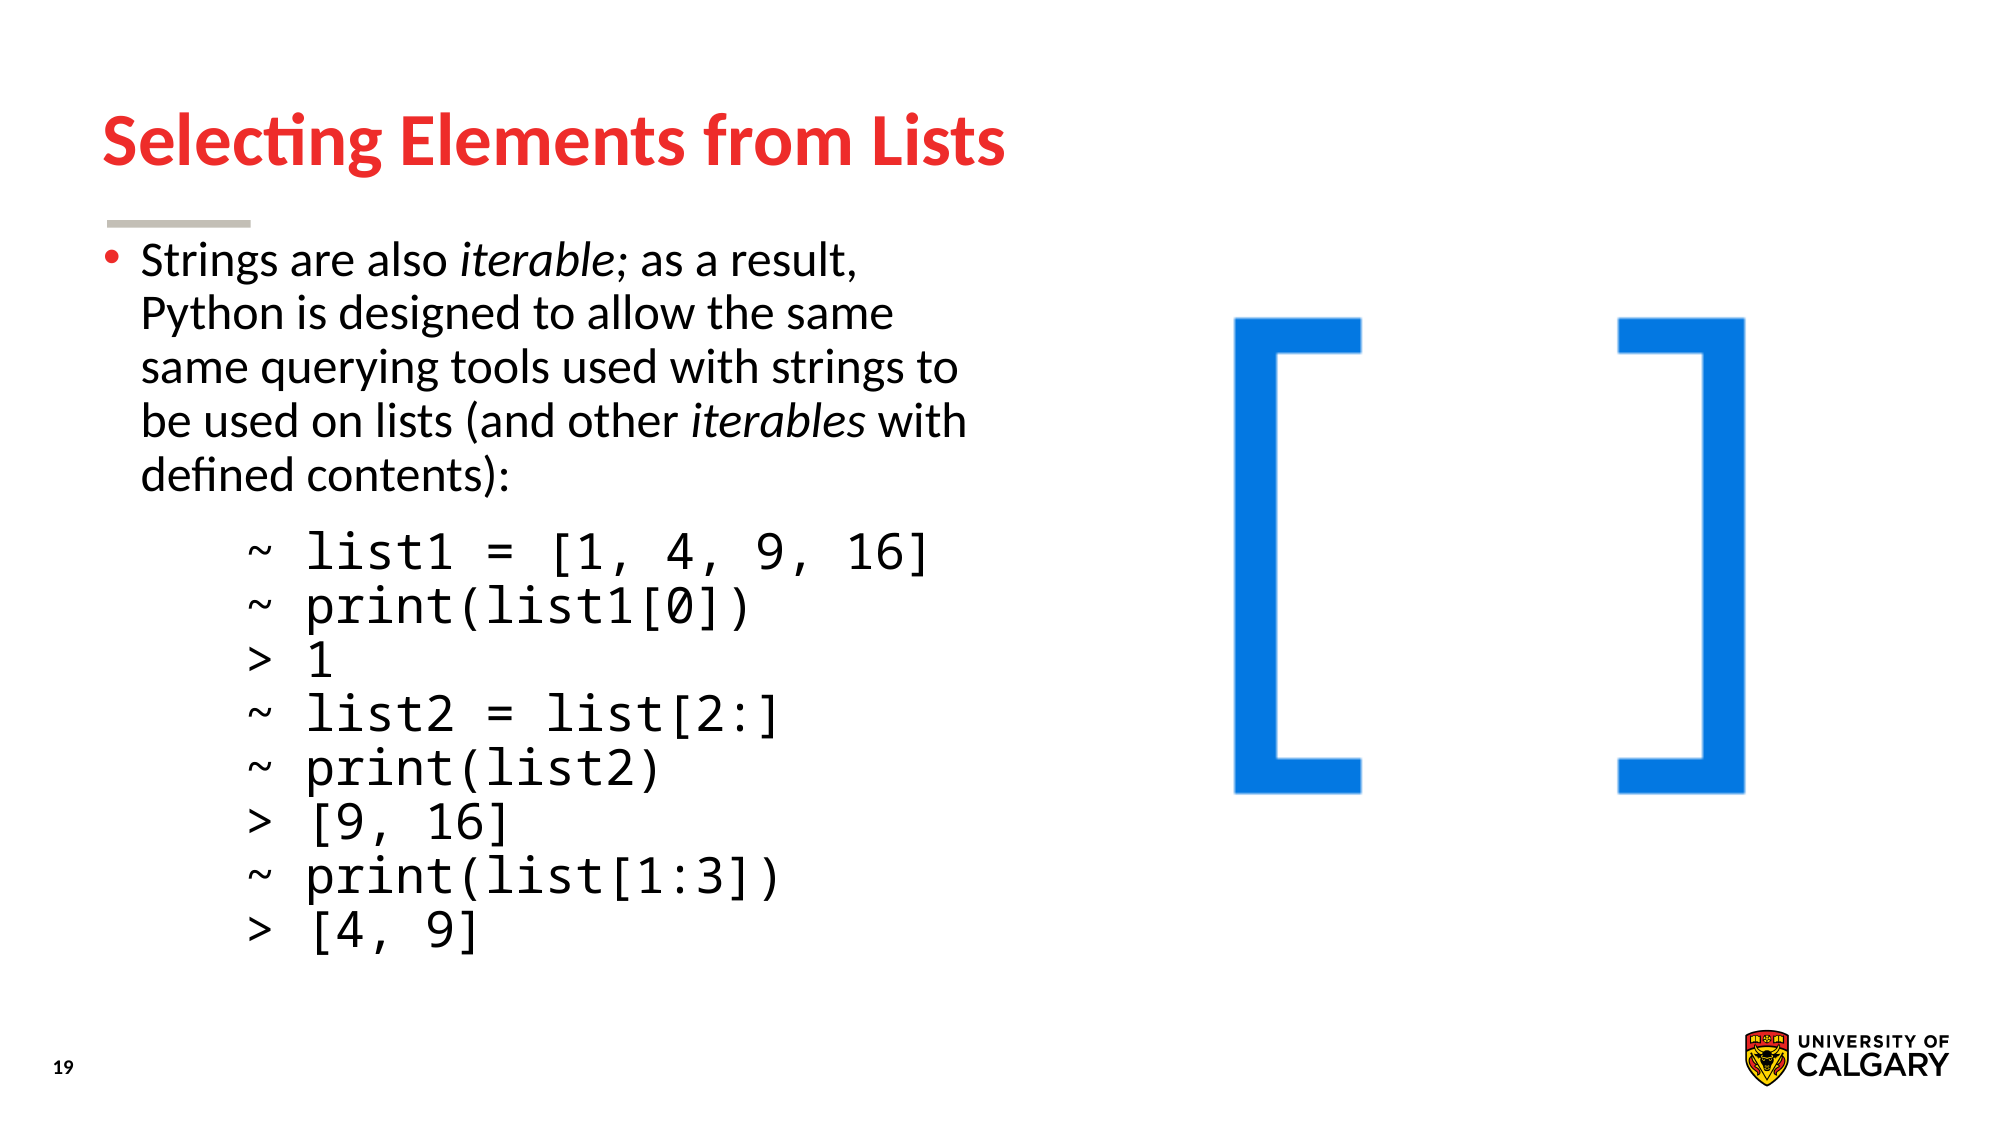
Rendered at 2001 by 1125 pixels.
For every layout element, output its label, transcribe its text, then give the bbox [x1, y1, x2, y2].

list Strings are also iterable; as a result, Python is designed to allow the same same querying tools used with strings to be used on lists (and other iterables with defined contents): ~ list1 = [1, 4, 9, 16] ~ print(list1[0]) > 1 ~ list2 = list[2:] ~ print(list2) > [9, 16] ~ print(list[1:3]) > [4, 9] [88, 225, 996, 940]
title Selecting Elements from Lists [87, 60, 1774, 222]
picture [1722, 1012, 1972, 1099]
picture [1176, 263, 1820, 862]
